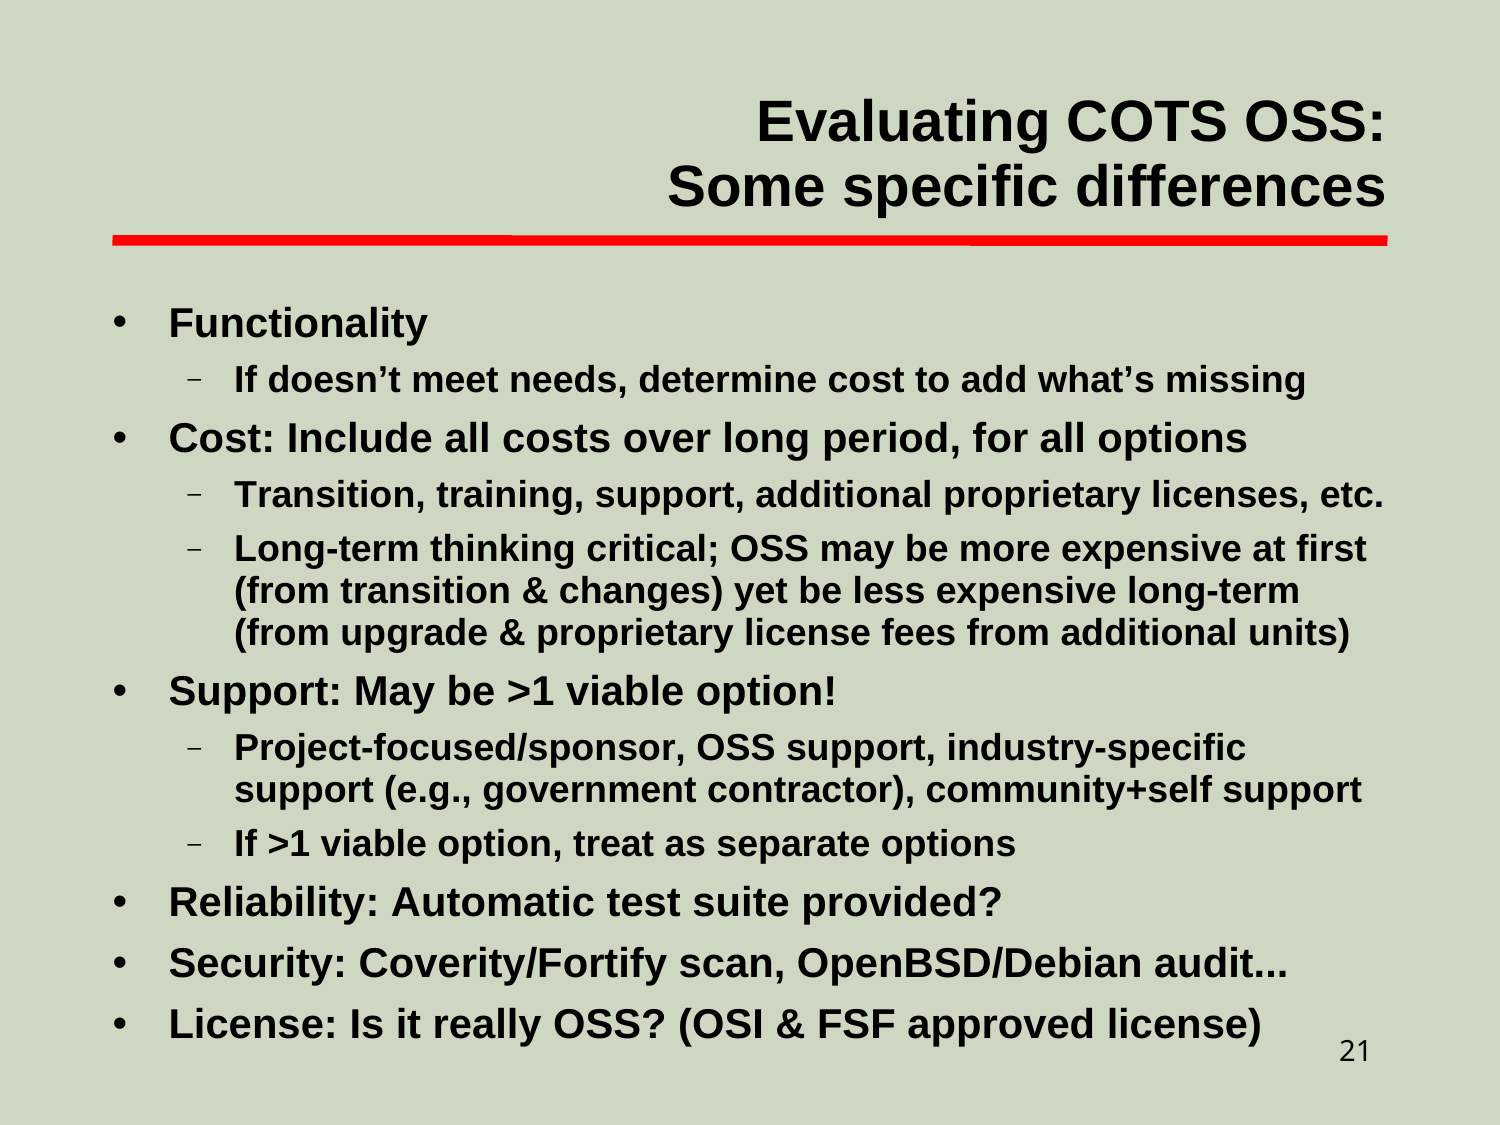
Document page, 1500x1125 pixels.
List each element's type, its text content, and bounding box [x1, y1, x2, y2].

title Evaluating COTS OSS: Some specific differences [337, 89, 1388, 220]
list Functionality If doesn’t meet needs, determine cost to add what’s missing Cost: Include all costs over long period, for all options Transition, training, support, additional proprietary licenses, etc. Long-term thinking critical; OSS may be more expensive at first (from transition & changes) yet be less expensive long-term (from upgrade & proprietary license fees from additional units) Support: May be >1 viable option! Project-focused/sponsor, OSS support, industry-specific support (e.g., government contractor), community+self support If >1 viable option, treat as separate options Reliability: Automatic test suite provided? Security: Coverity/Fortify scan, OpenBSD/Debian audit... License: Is it really OSS? (OSI & FSF approved license) [112, 299, 1388, 1084]
